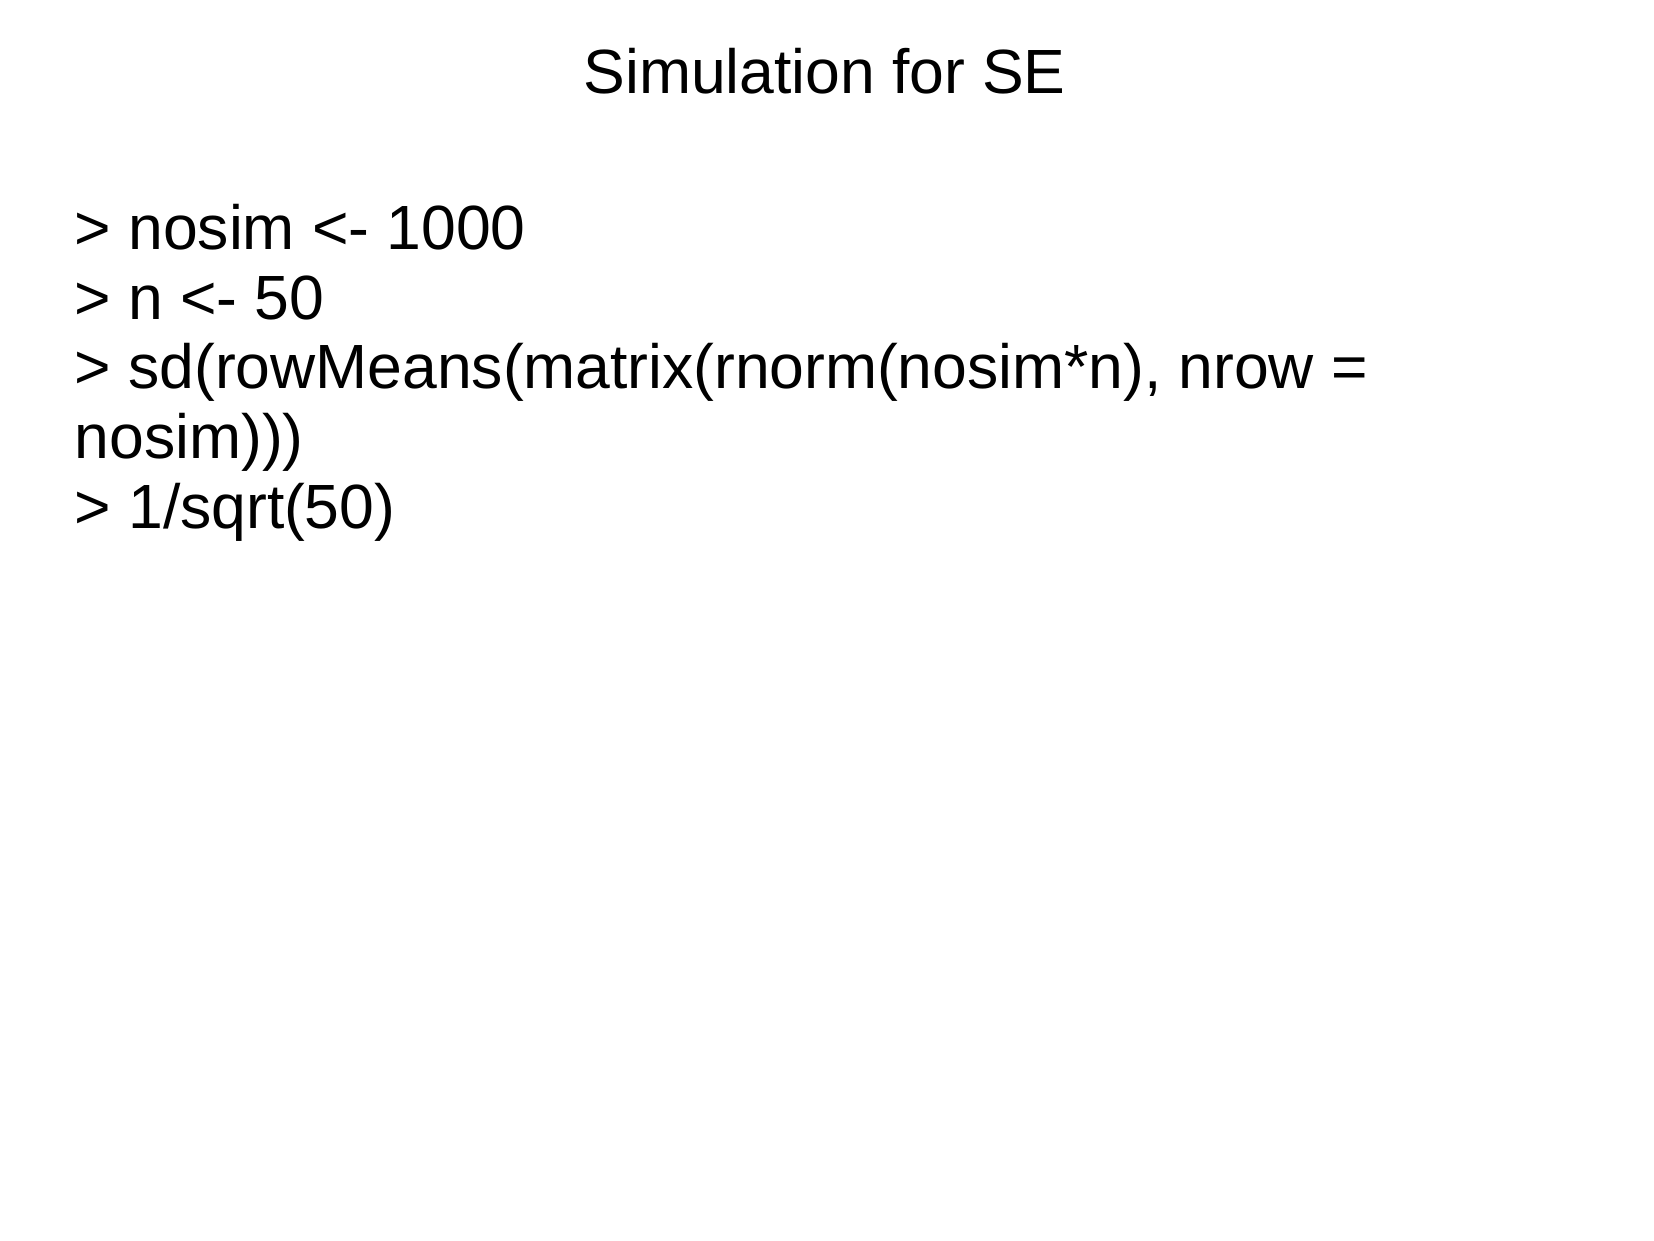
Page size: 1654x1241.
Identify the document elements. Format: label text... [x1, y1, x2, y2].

text_box > nosim <- 1000 > n <- 50 > sd(rowMeans(matrix(rnorm(nosim*n), nrow = nosim))) > 1/sqrt(50) [60, 185, 1591, 619]
text_box Simulation for SE [60, 30, 1591, 115]
